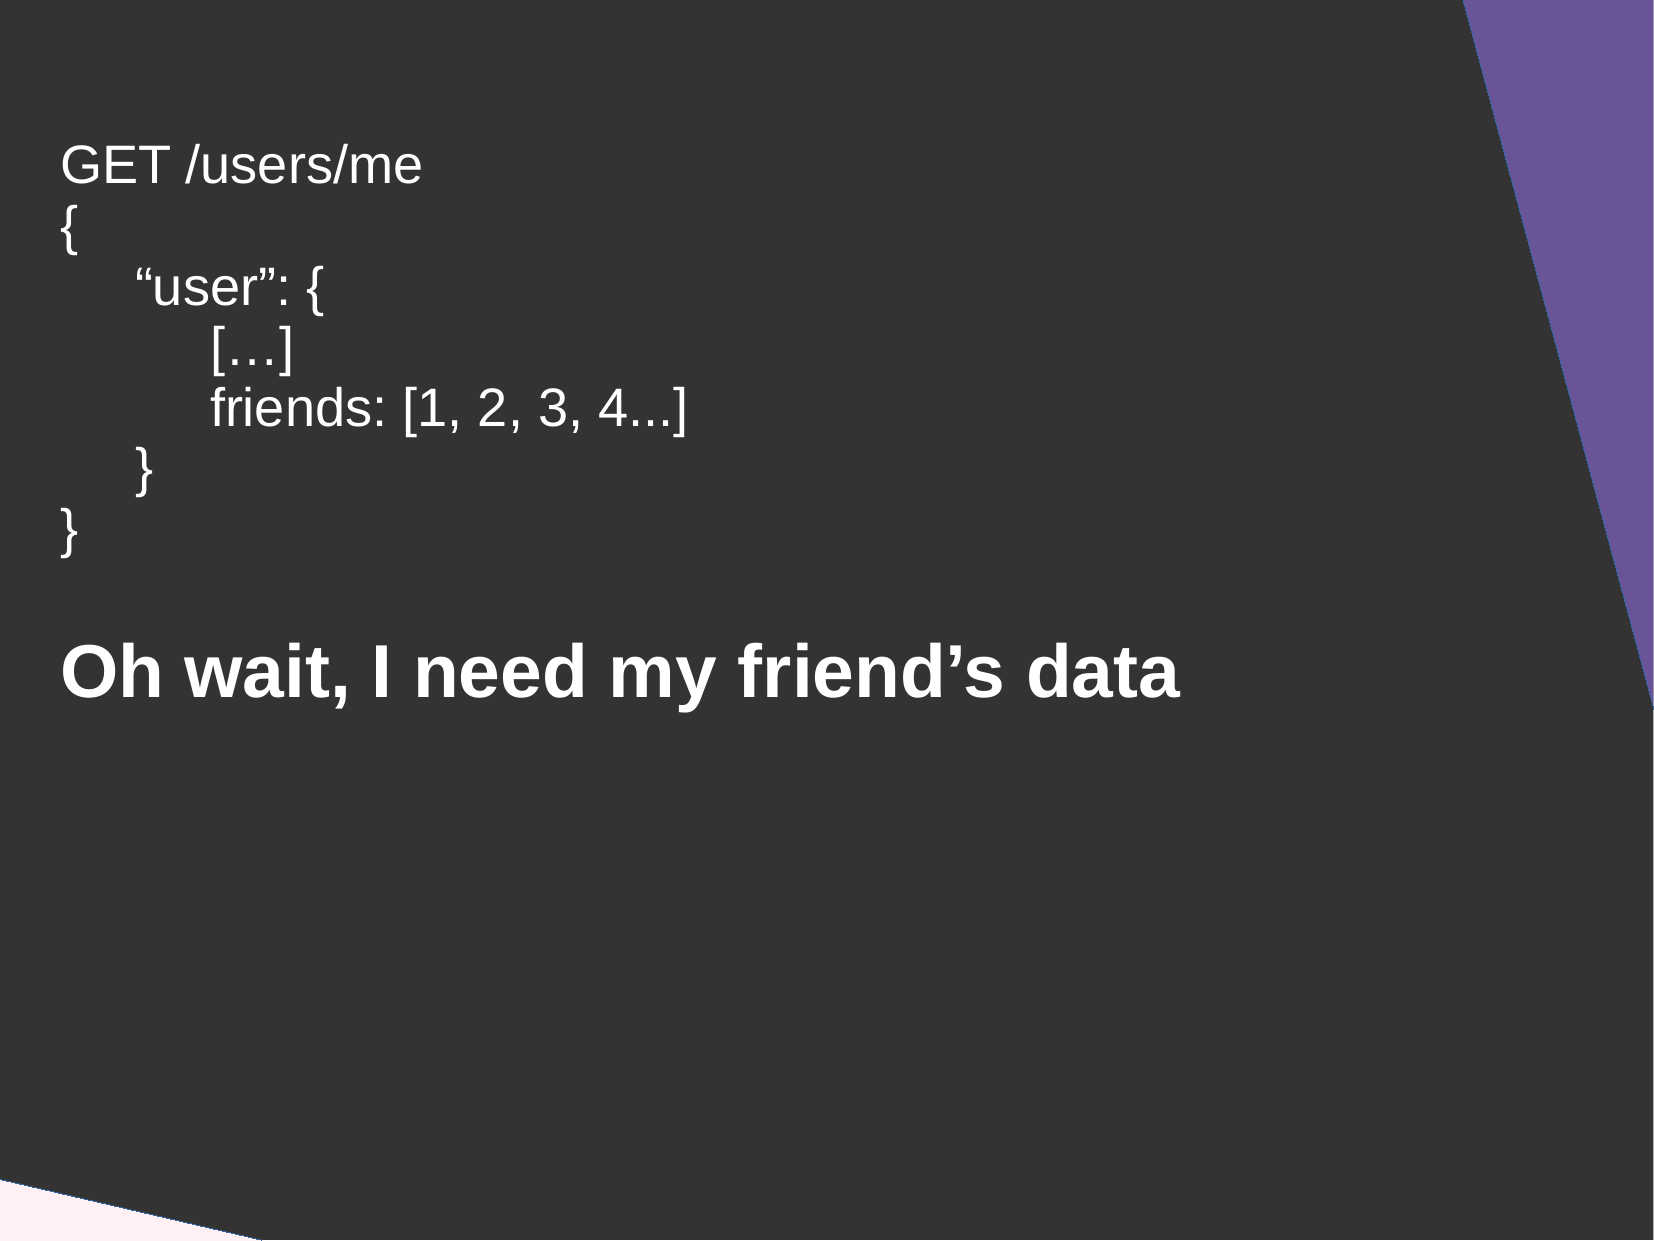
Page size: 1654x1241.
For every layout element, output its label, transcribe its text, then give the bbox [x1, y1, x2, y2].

text_box [0, 1179, 266, 1241]
title Oh wait, I need my friend’s data [60, 630, 1549, 838]
title GET /users/me { “user”: { […] friends: [1, 2, 3, 4...] } } [60, 135, 721, 559]
text_box [1463, 0, 1654, 710]
